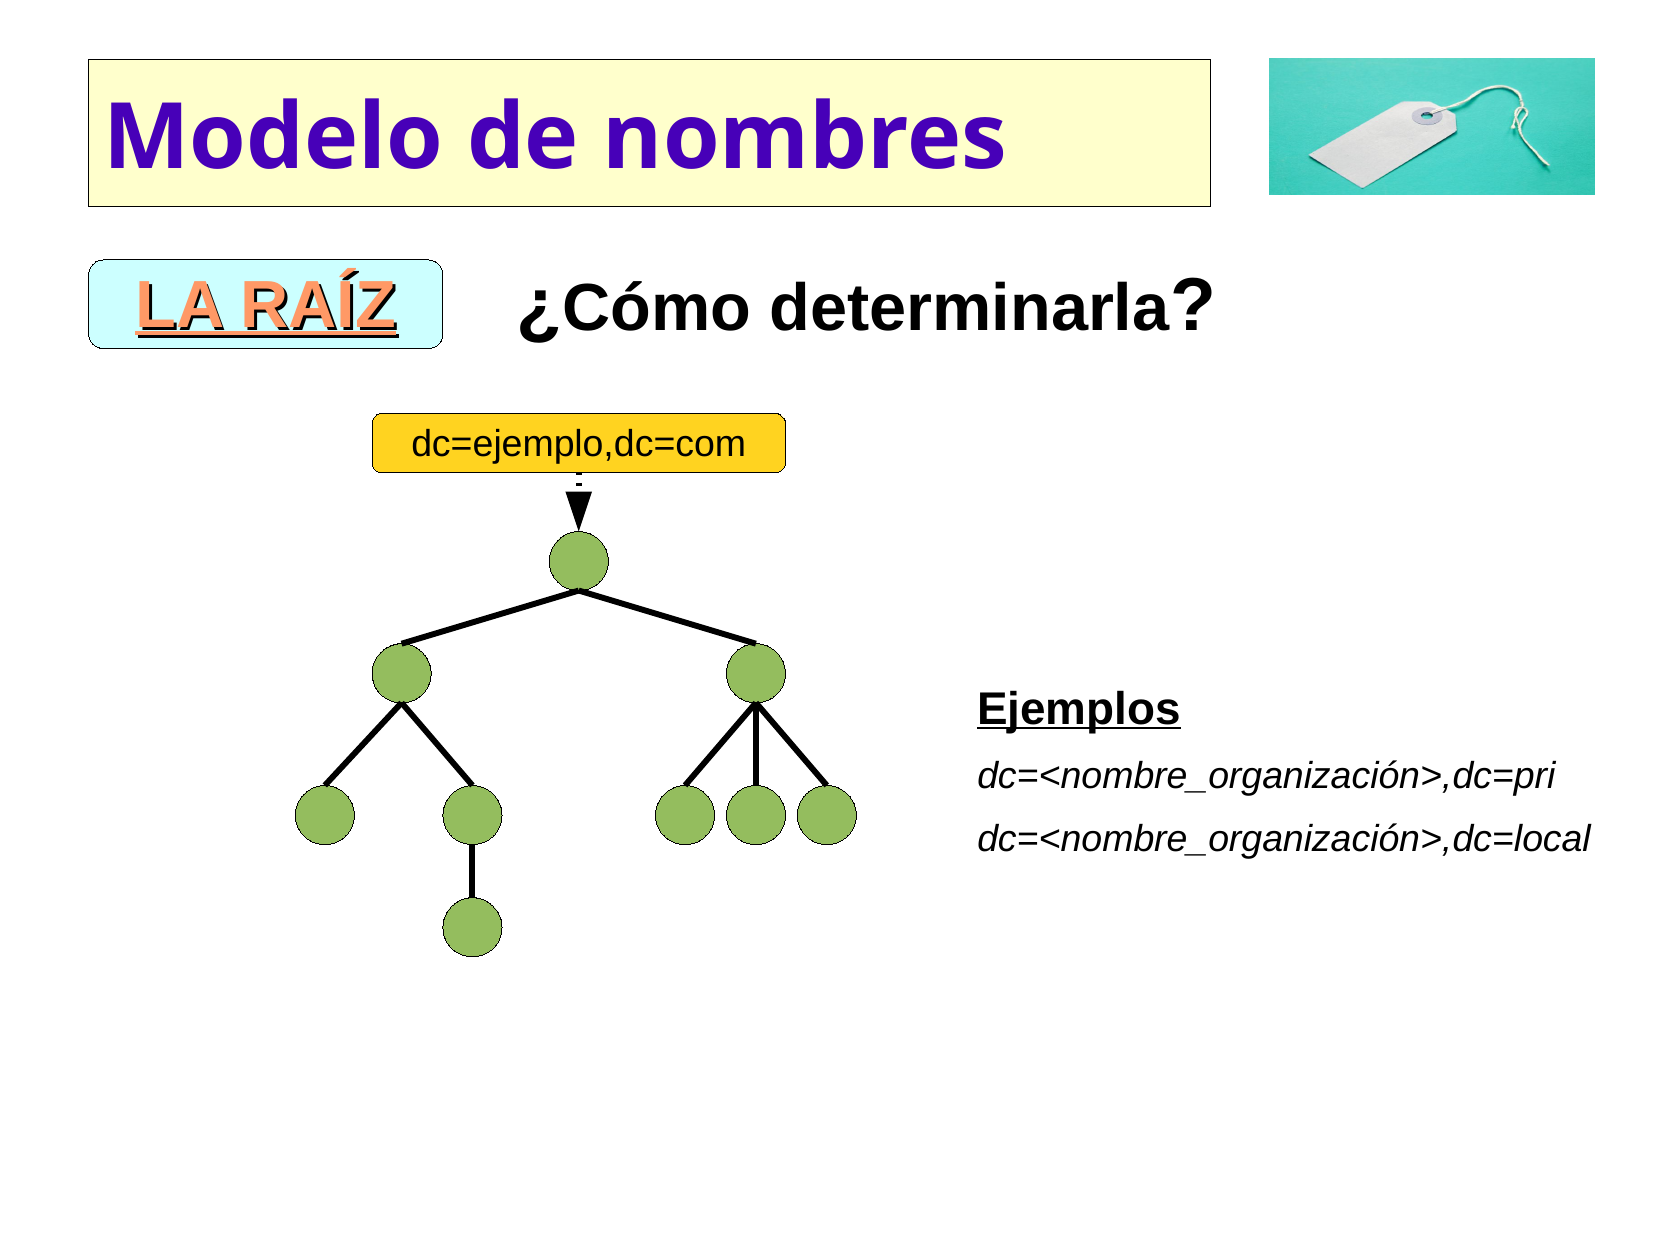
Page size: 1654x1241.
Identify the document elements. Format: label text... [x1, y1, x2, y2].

text_box LA RAÍZ [88, 259, 443, 349]
text_box [442, 785, 503, 845]
text_box [726, 643, 786, 703]
text_box [372, 643, 432, 703]
text_box dc=ejemplo,dc=com [372, 413, 786, 473]
text_box [549, 531, 609, 590]
text_box ¿Cómo determinarla? [501, 255, 1241, 355]
text_box Ejemplos dc=<nombre_organización>,dc=pri dc=<nombre_organización>,dc=local [962, 649, 1613, 857]
picture [1269, 58, 1595, 195]
text_box [295, 785, 355, 845]
text_box Modelo de nombres [88, 59, 1211, 207]
text_box [797, 785, 857, 845]
text_box [726, 785, 786, 845]
text_box [655, 785, 715, 845]
text_box [442, 897, 503, 957]
